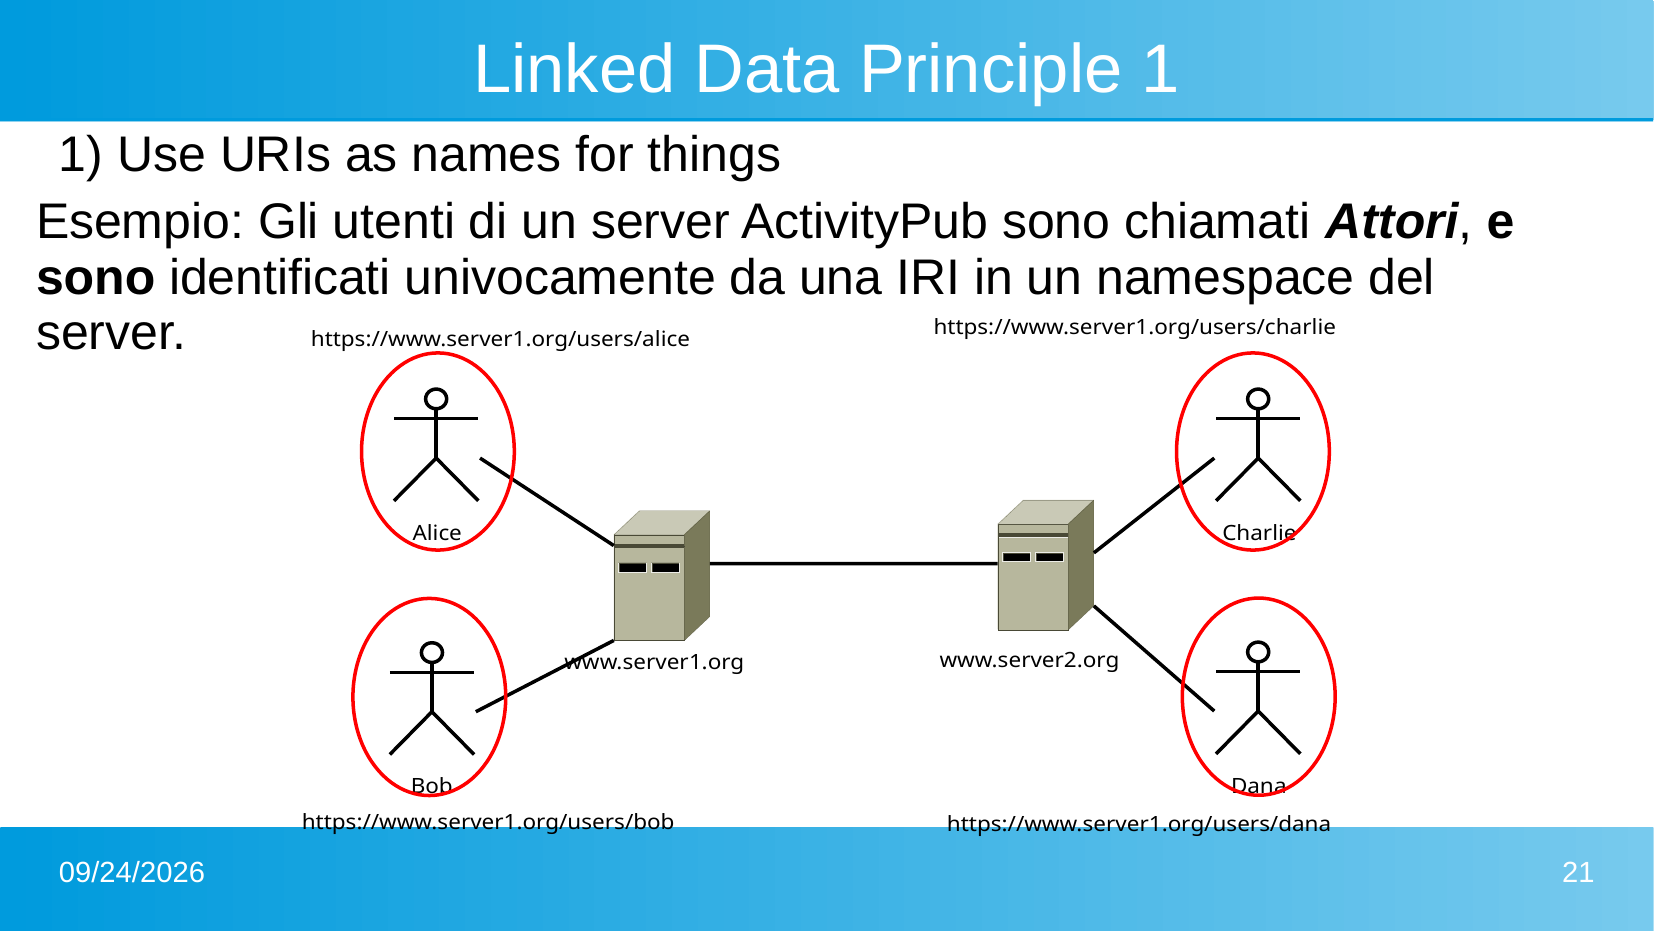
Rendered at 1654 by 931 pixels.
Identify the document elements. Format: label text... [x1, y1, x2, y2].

list 1) Use URIs as names for things [59, 126, 1595, 188]
list Esempio: Gli utenti di un server ActivityPub sono chiamati Attori, e sono identificati univocamente da una IRI in un namespace del server. [36, 193, 1572, 344]
title Linked Data Principle 1 [59, 29, 1595, 108]
picture [285, 313, 1373, 839]
